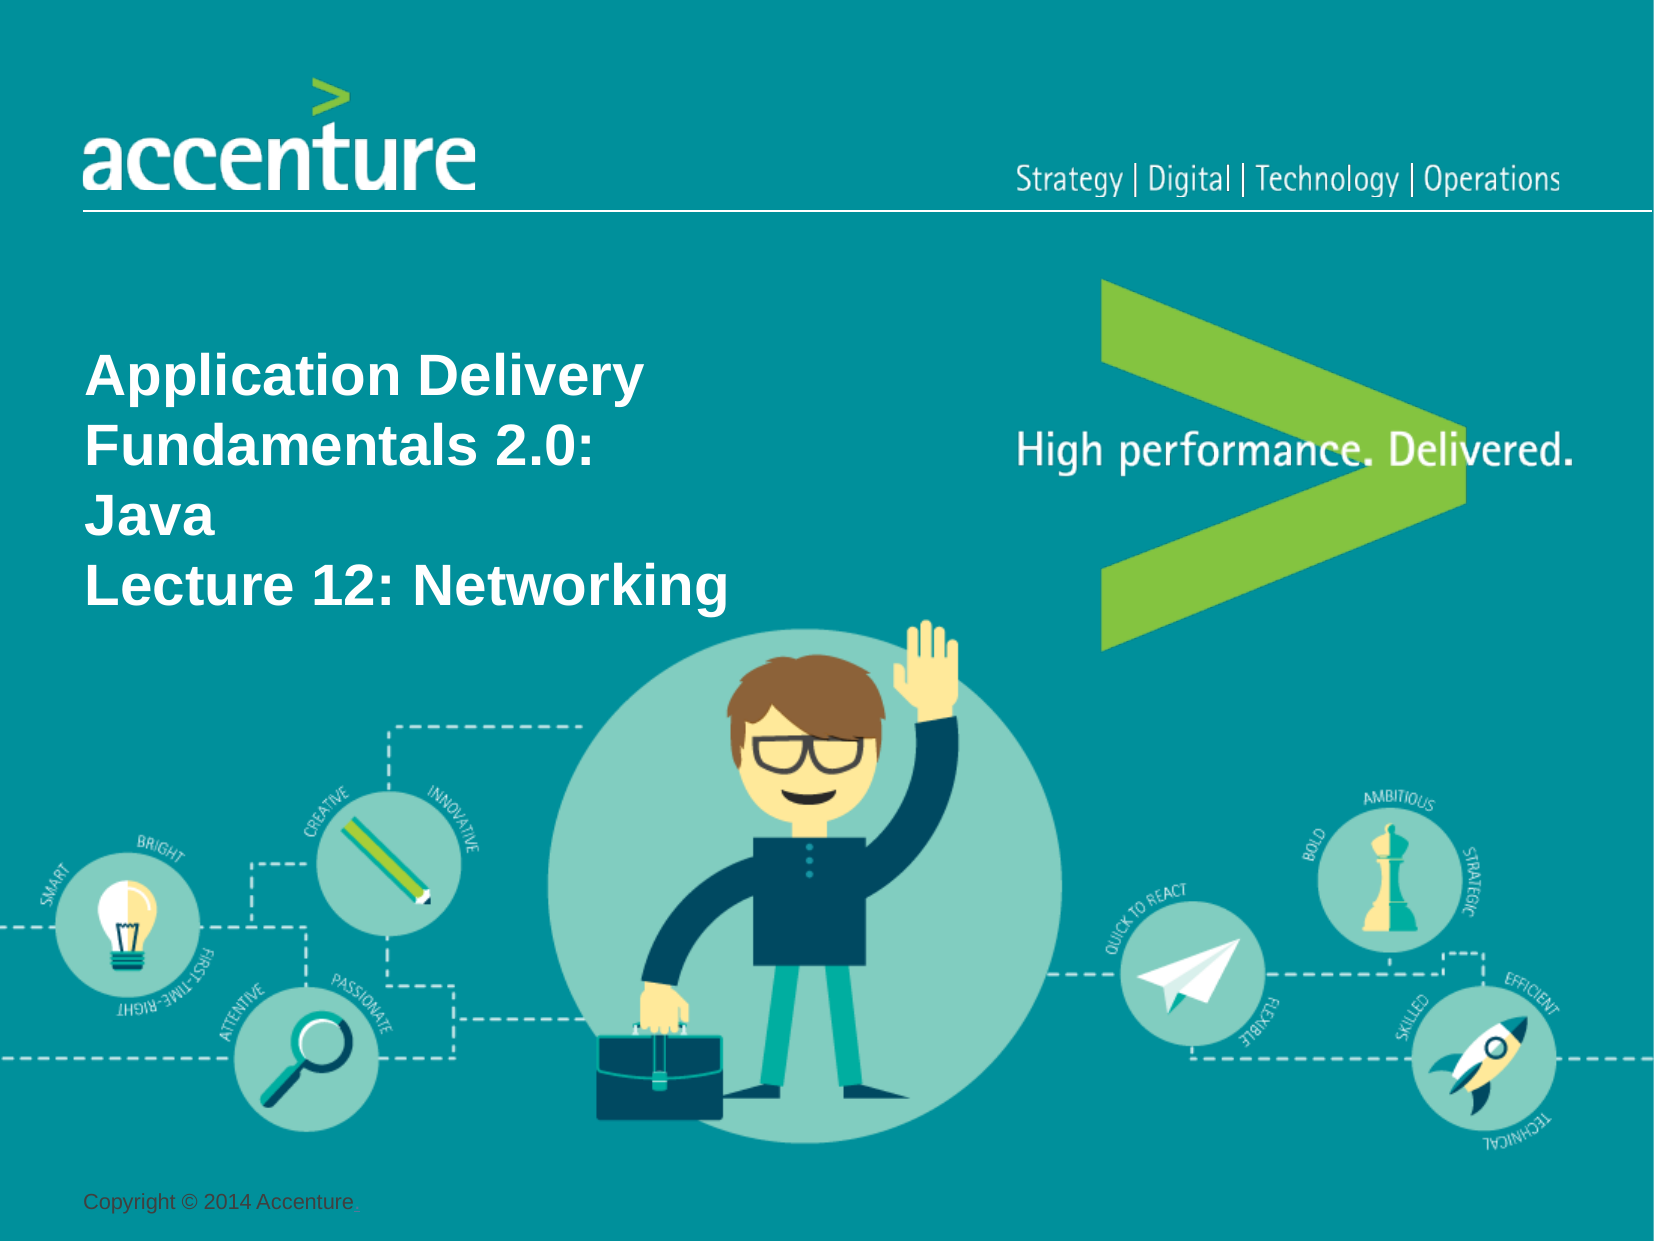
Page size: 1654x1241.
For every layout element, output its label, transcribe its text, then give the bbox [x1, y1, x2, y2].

title Application Delivery Fundamentals 2.0: Java Lecture 12: Networking [84, 329, 747, 434]
picture [0, 0, 1654, 1241]
